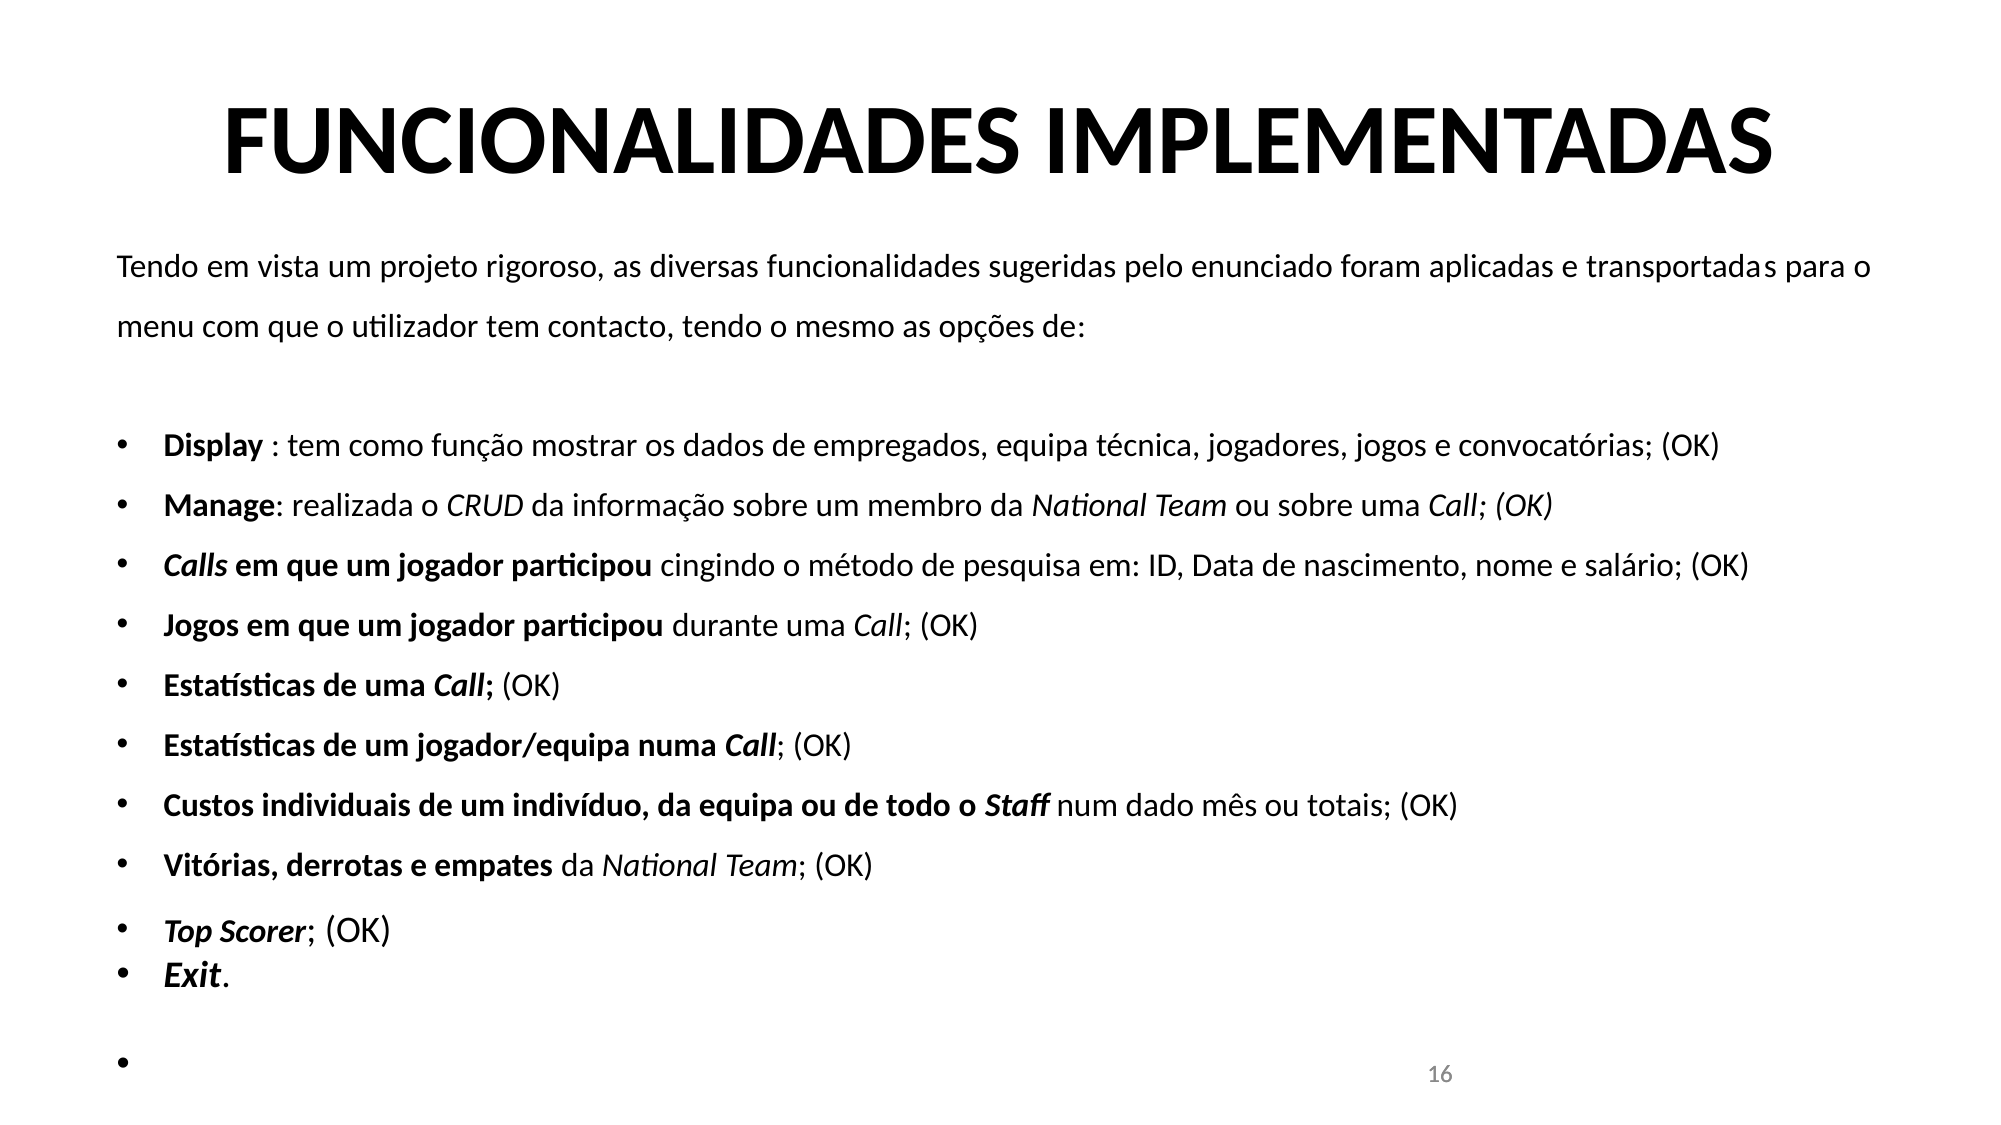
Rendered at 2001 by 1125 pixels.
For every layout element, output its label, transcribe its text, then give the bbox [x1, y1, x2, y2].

text_box Tendo em vista um projeto rigoroso, as diversas funcionalidades sugeridas pelo enunciado foram aplicadas e transportadas para o menu com que o utilizador tem contacto, tendo o mesmo as opções de: Display : tem como função mostrar os dados de empregados, equipa técnica, jogadores, jogos e convocatórias; (OK) Manage: realizada o CRUD da informação sobre um membro da National Team ou sobre uma Call; (OK) Calls em que um jogador participou cingindo o método de pesquisa em: ID, Data de nascimento, nome e salário; (OK) Jogos em que um jogador participou durante uma Call; (OK) Estatísticas de uma Call; (OK) Estatísticas de um jogador/equipa numa Call; (OK) Custos individuais de um indivíduo, da equipa ou de todo o Staff num dado mês ou totais; (OK) Vitórias, derrotas e empates da National Team; (OK) Top Scorer; (OK) Exit. [101, 216, 1899, 1103]
text_box [1412, 1042, 1863, 1103]
text_box FUNCIONALIDADES IMPLEMENTADAS [0, 66, 2000, 203]
